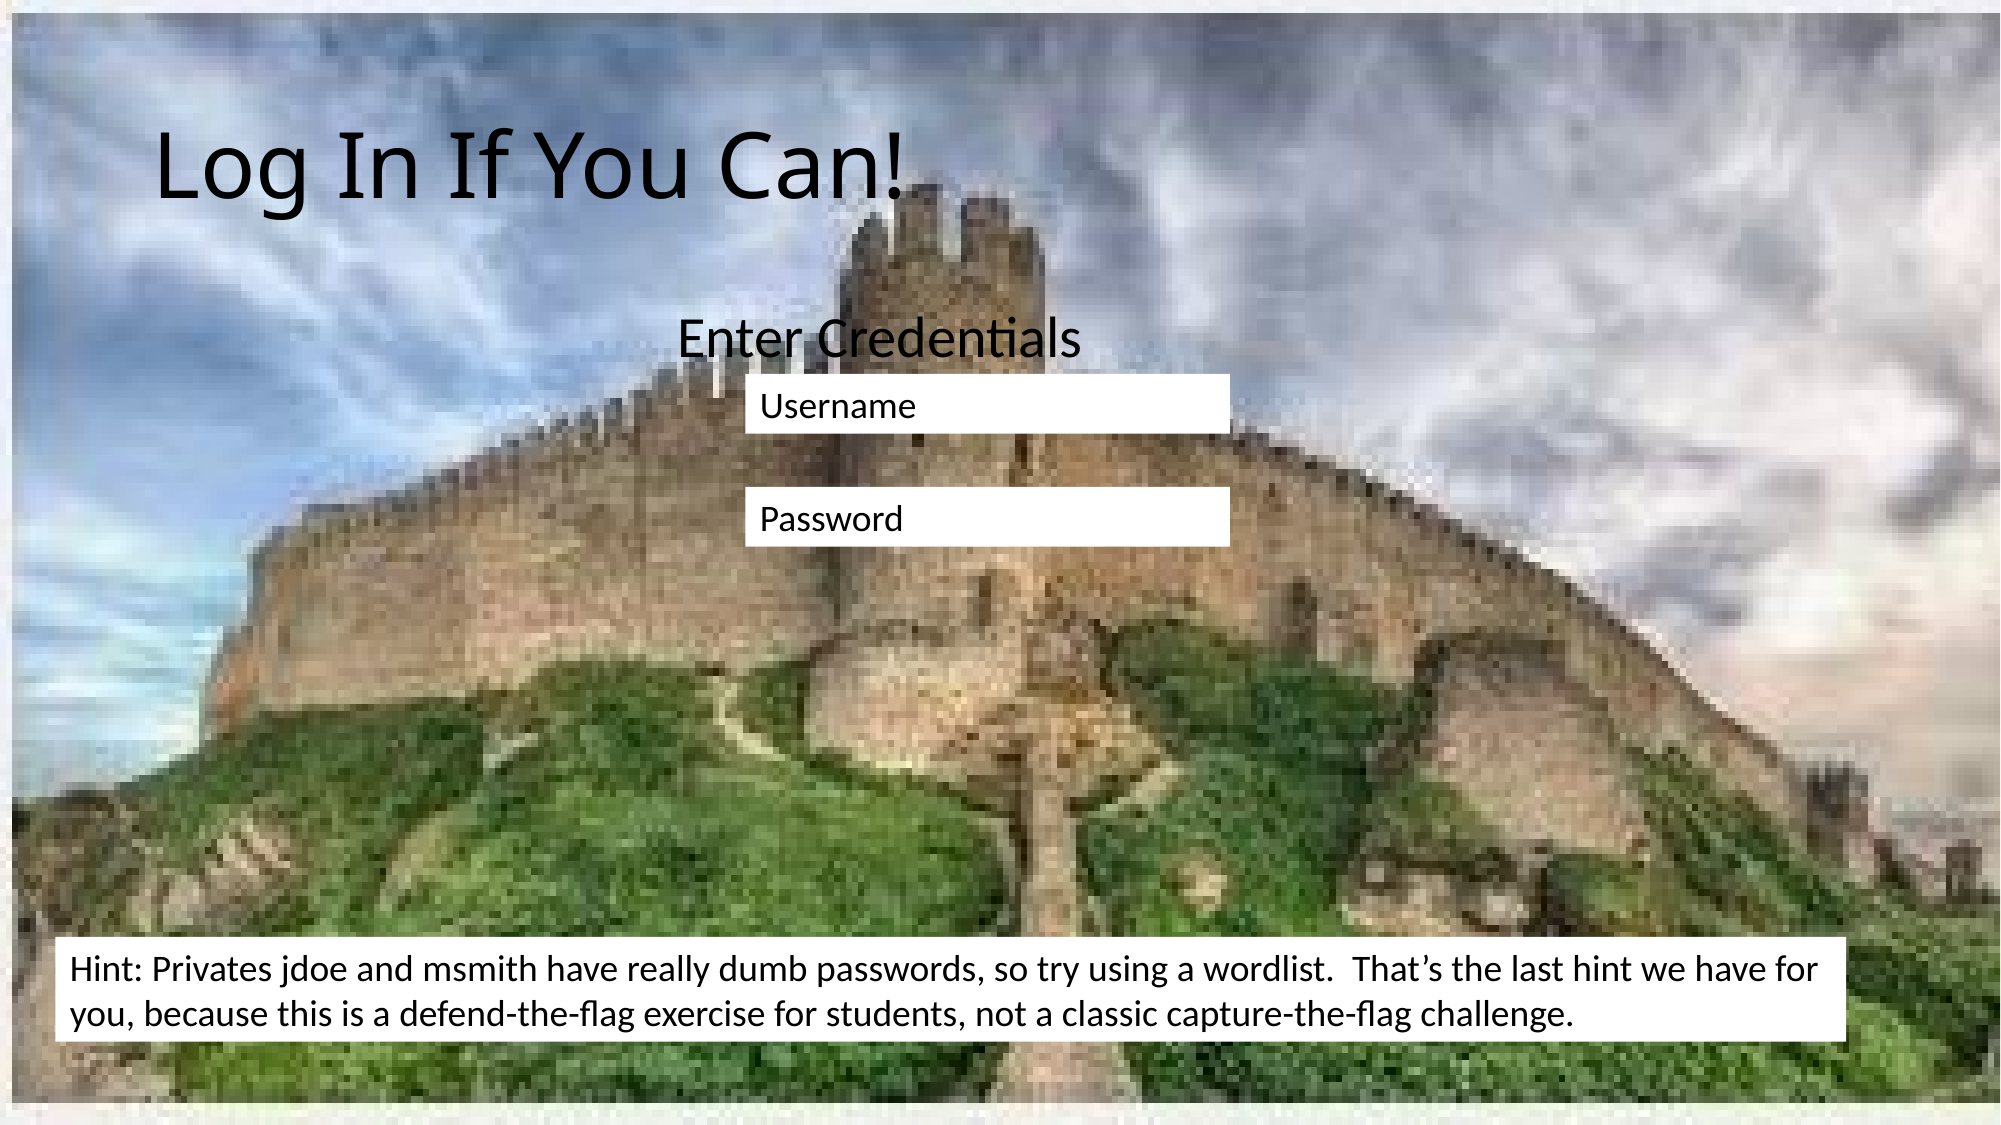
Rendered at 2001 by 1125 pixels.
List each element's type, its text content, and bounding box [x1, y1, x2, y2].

text_box Hint: Privates jdoe and msmith have really dumb passwords, so try using a wordlist. That’s the last hint we have for you, because this is a defend-the-flag exercise for students, not a classic capture-the-flag challenge. [55, 936, 1847, 1042]
picture [0, 0, 2001, 1125]
title Log In If You Can! [137, 59, 1863, 278]
list Enter Credentials [662, 299, 1295, 936]
text_box Username [745, 373, 1230, 434]
text_box Password [745, 486, 1230, 547]
